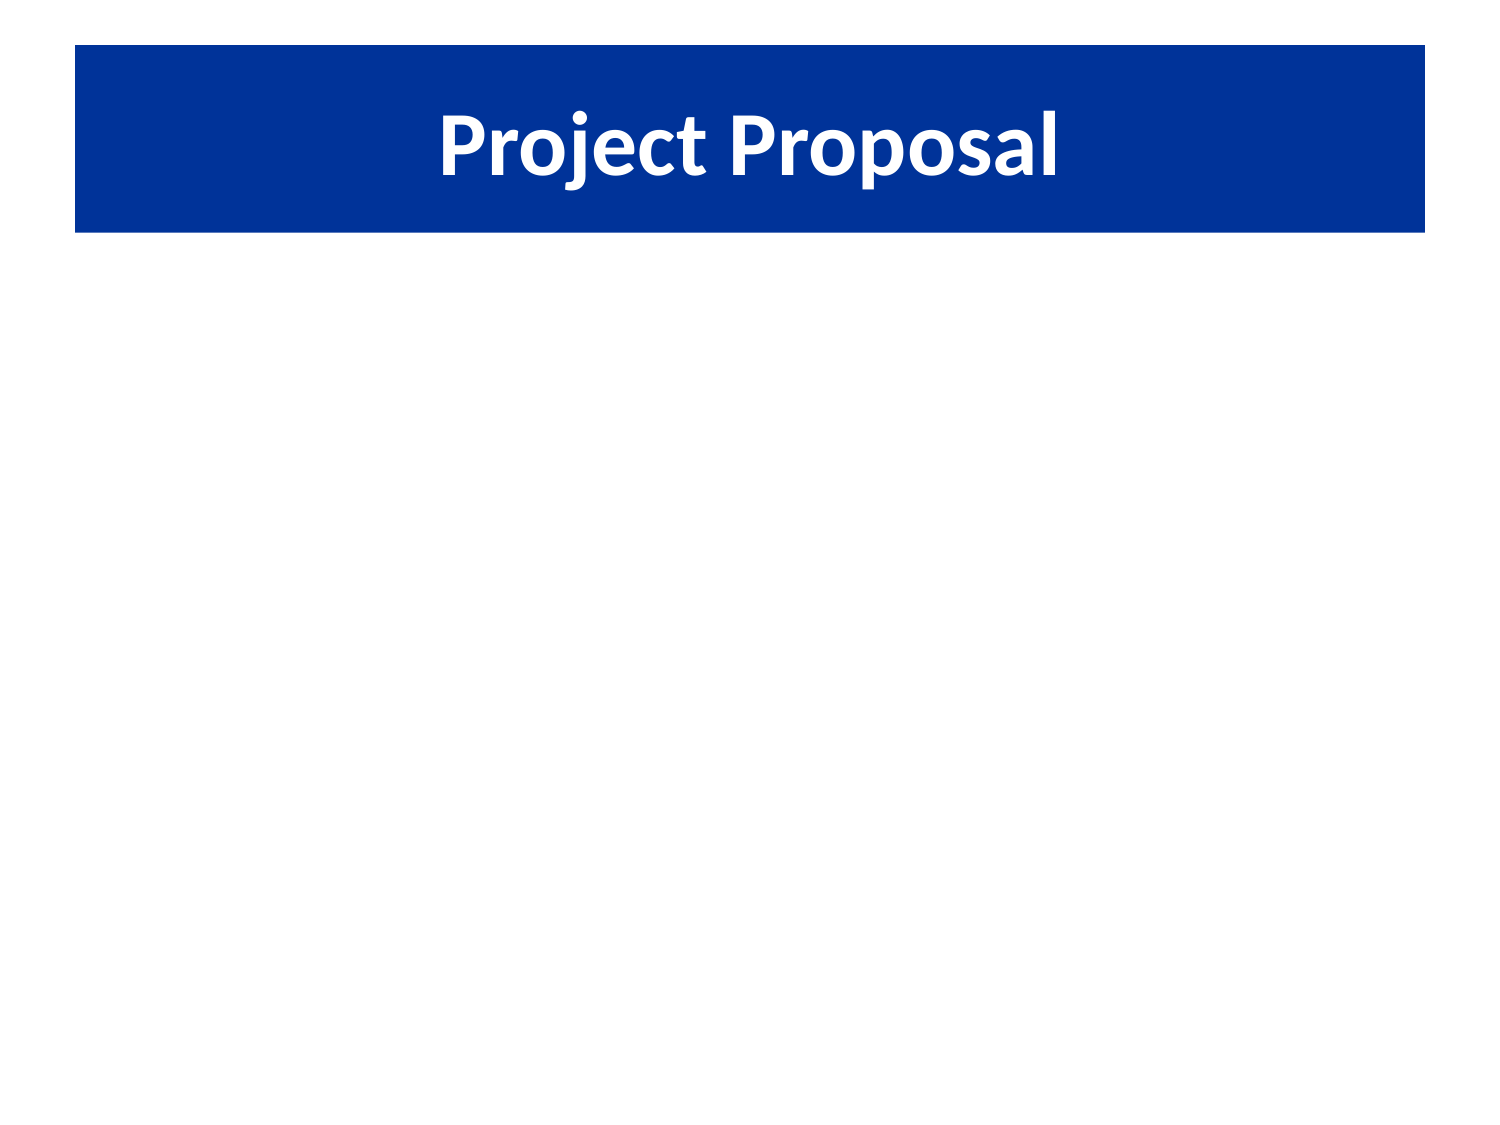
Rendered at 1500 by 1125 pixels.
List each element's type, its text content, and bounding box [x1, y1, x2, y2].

title Project Proposal [75, 45, 1425, 233]
